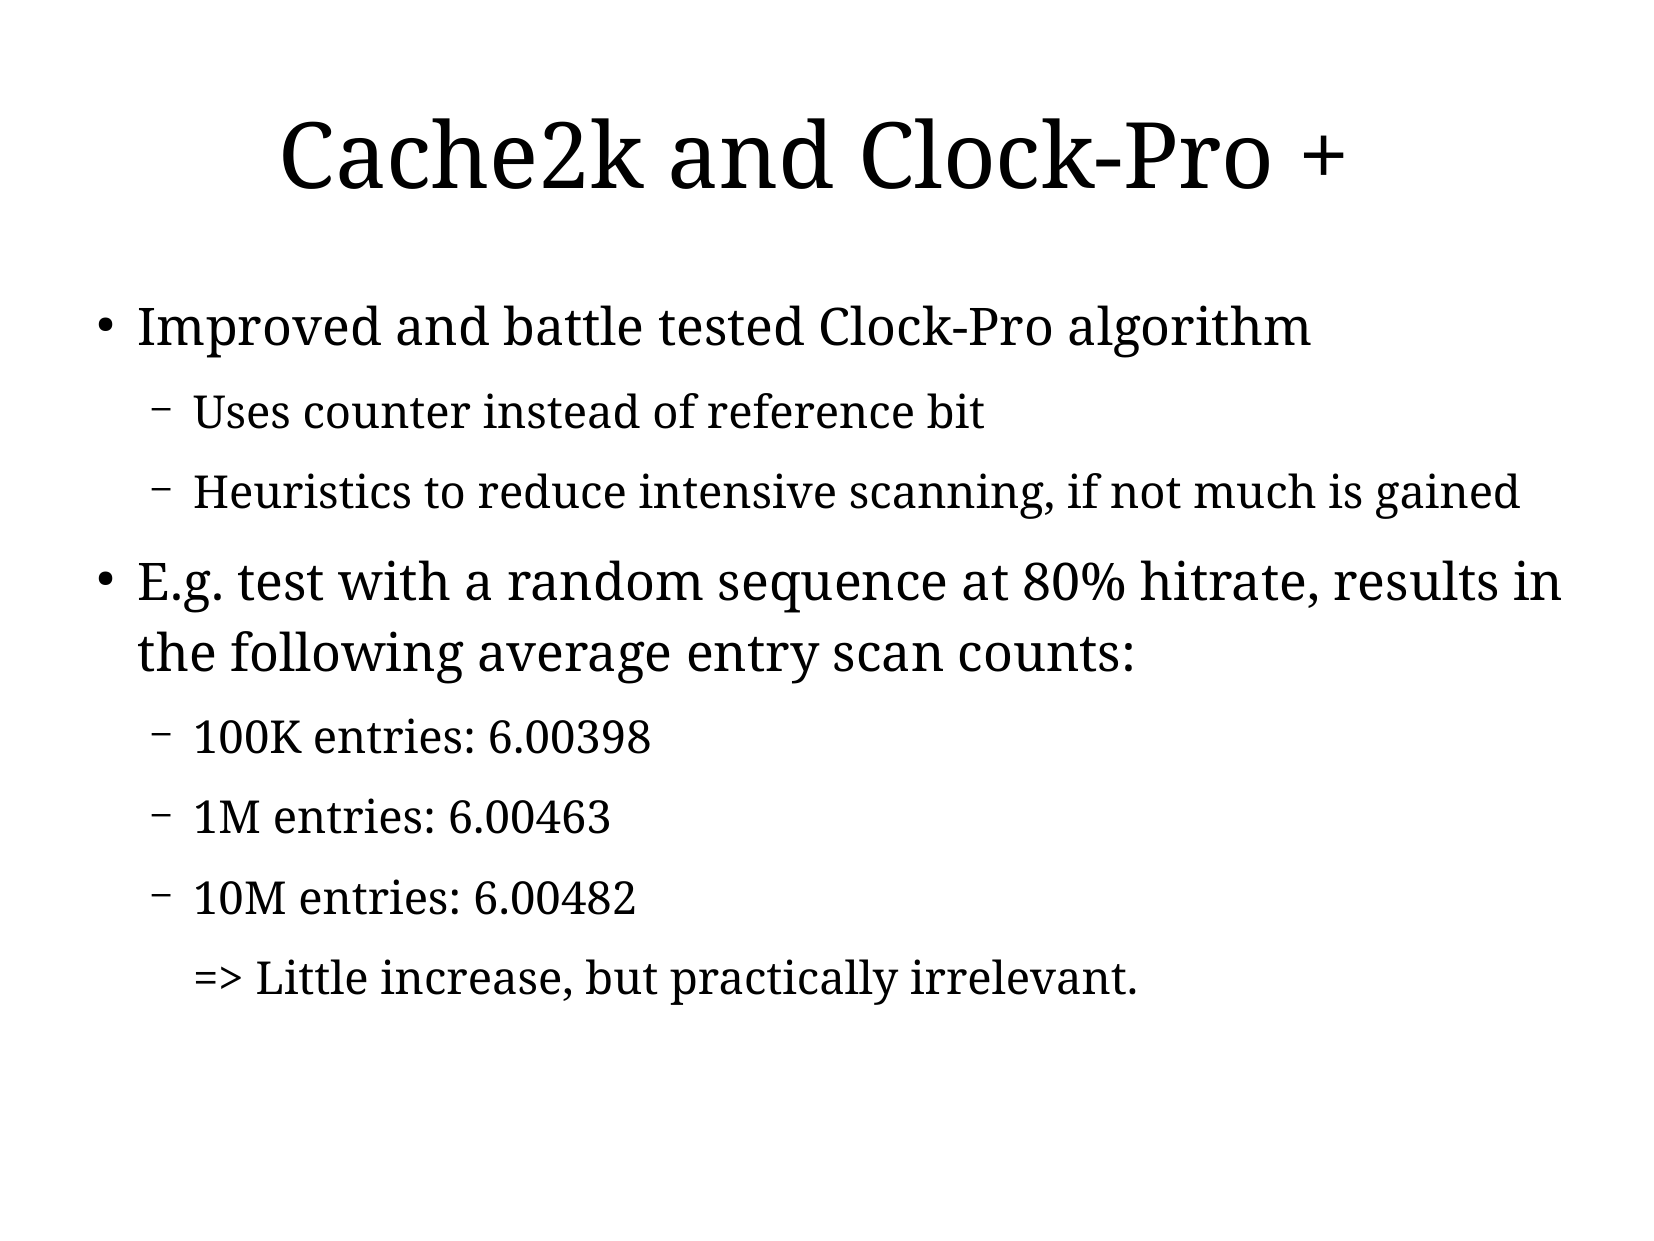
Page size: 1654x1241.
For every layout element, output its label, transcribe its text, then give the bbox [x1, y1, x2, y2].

title Cache2k and Clock-Pro + [82, 49, 1571, 257]
list Improved and battle tested Clock-Pro algorithm Uses counter instead of reference bit Heuristics to reduce intensive scanning, if not much is gained E.g. test with a random sequence at 80% hitrate, results in the following average entry scan counts: 100K entries: 6.00398 1M entries: 6.00463 10M entries: 6.00482 => Little increase, but practically irrelevant. [82, 290, 1571, 1010]
